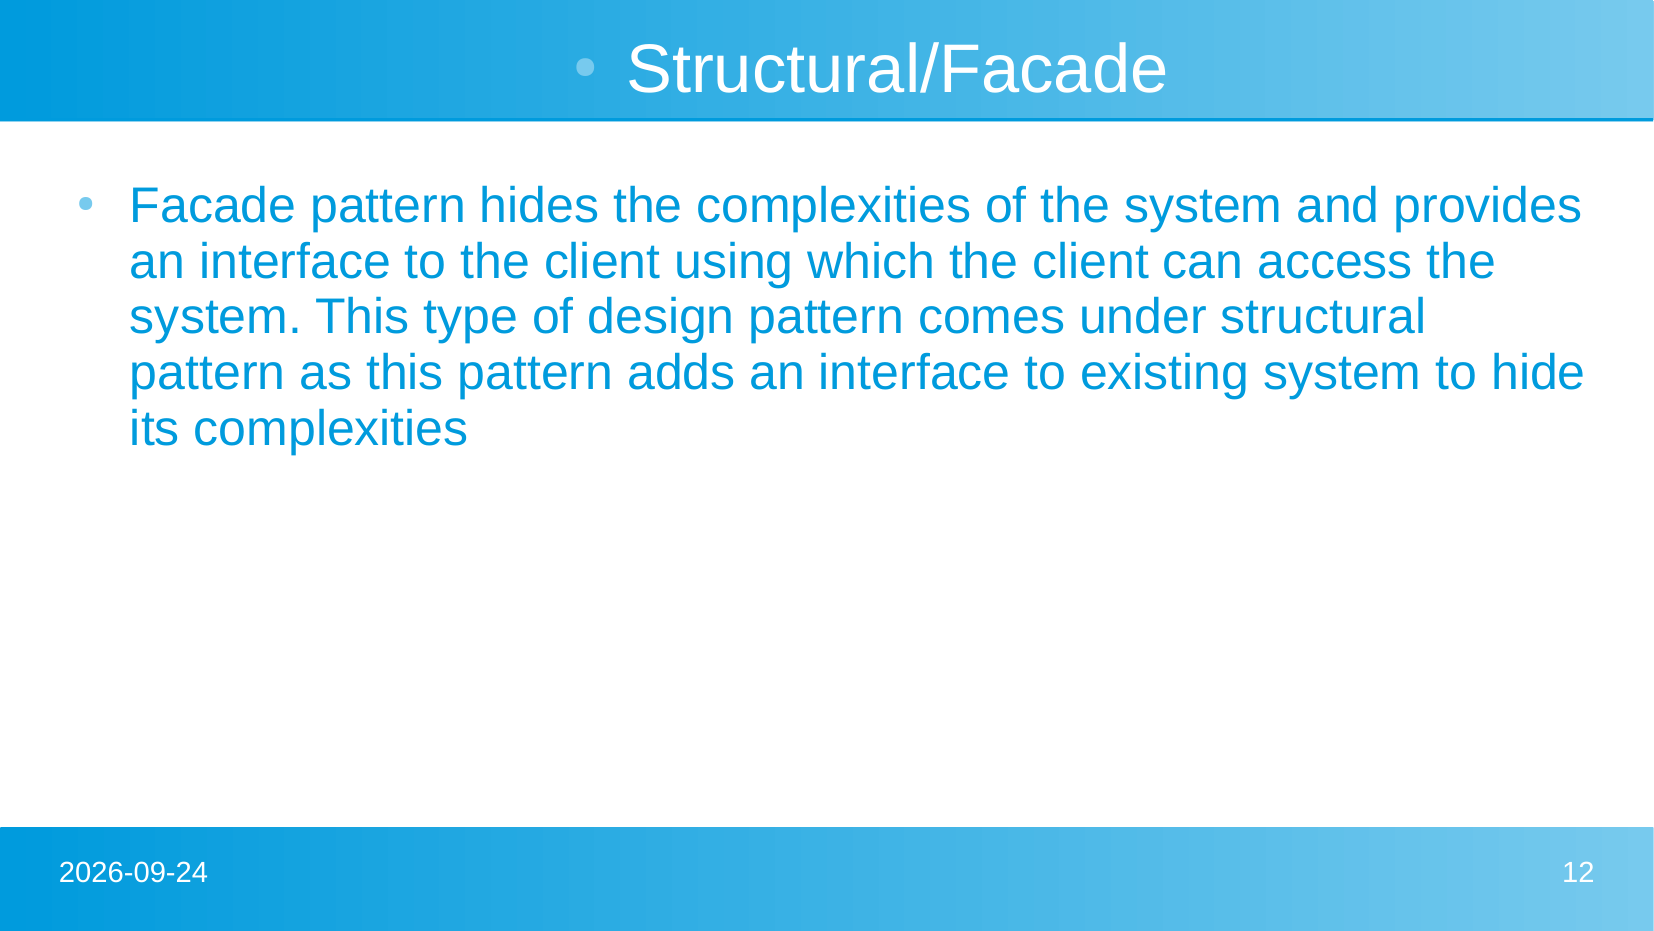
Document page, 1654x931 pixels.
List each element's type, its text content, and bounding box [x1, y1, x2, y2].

title Structural/Facade [59, 29, 1595, 108]
list Facade pattern hides the complexities of the system and provides an interface to the client using which the client can access the system. This type of design pattern comes under structural pattern as this pattern adds an interface to existing system to hide its complexities [59, 177, 1595, 768]
